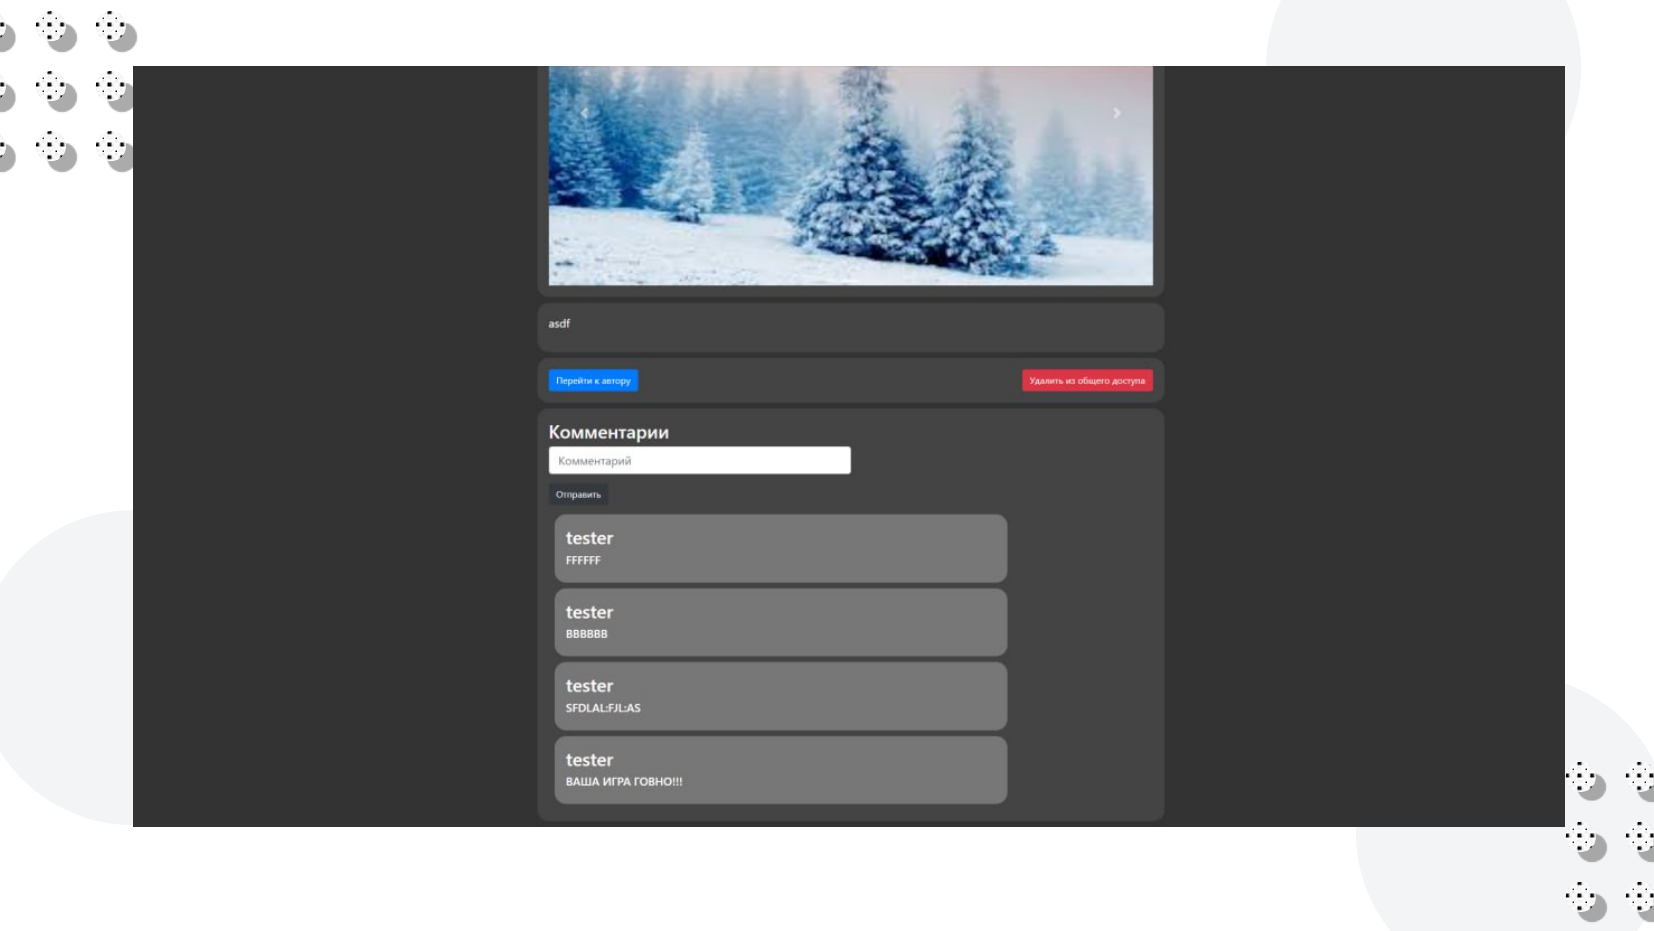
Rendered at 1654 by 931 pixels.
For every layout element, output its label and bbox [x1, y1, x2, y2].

picture [35, 71, 66, 102]
picture [0, 74, 6, 99]
picture [1625, 881, 1654, 912]
picture [35, 131, 67, 162]
picture [133, 66, 1596, 827]
picture [95, 71, 126, 102]
picture [95, 11, 126, 42]
picture [35, 11, 66, 42]
picture [1625, 821, 1654, 852]
picture [95, 131, 127, 162]
picture [1625, 761, 1654, 792]
picture [0, 134, 7, 159]
picture [1565, 881, 1596, 912]
picture [0, 14, 6, 39]
picture [1565, 821, 1596, 852]
